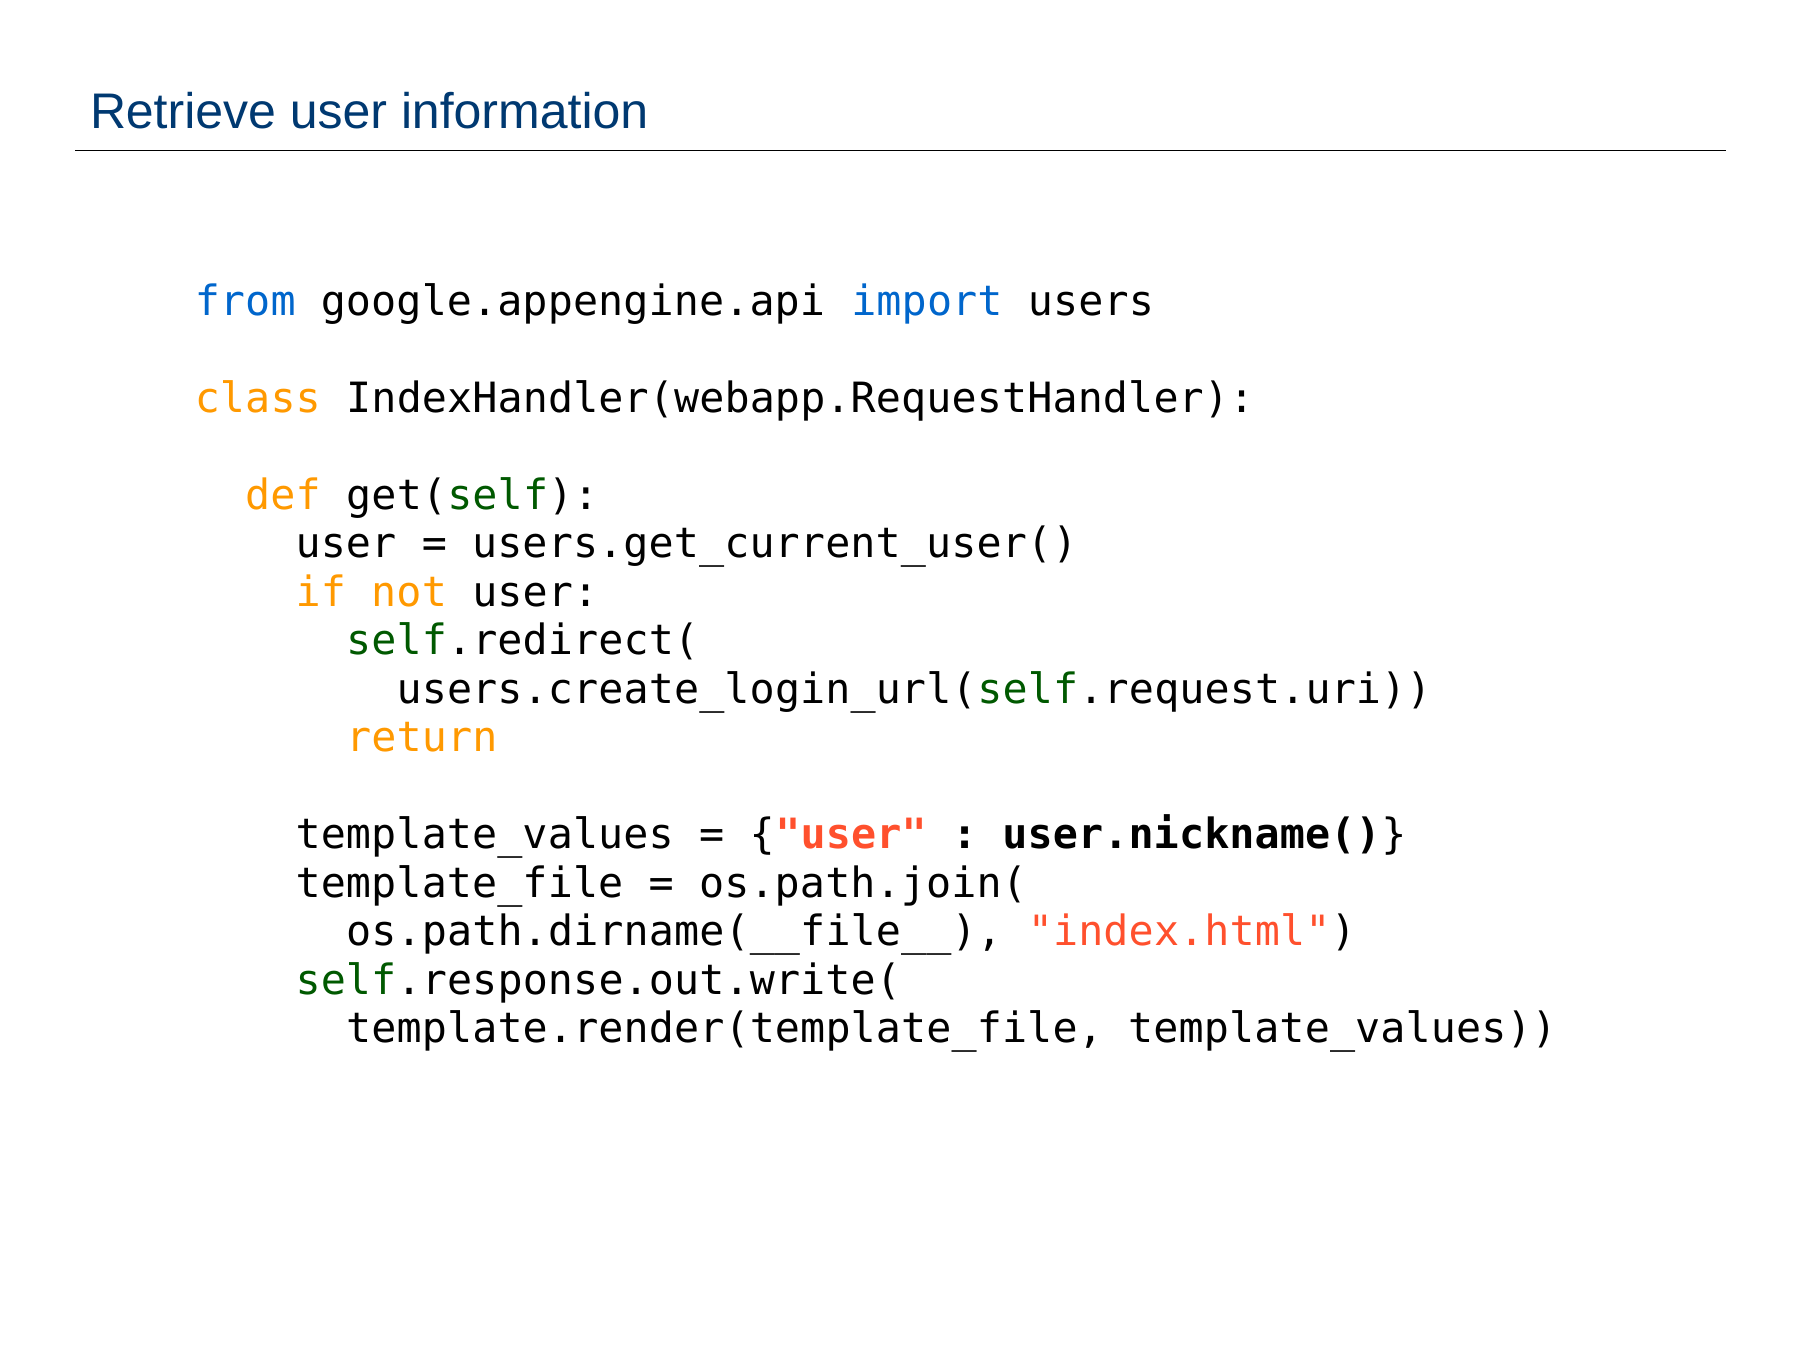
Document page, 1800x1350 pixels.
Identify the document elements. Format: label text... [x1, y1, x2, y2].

title Retrieve user information [90, 38, 1711, 147]
text_box from google.appengine.api import users class IndexHandler(webapp.RequestHandler): def get(self): user = users.get_current_user() if not user: self.redirect( users.create_login_url(self.request.uri)) return template_values = {"user" : user.nickname()} template_file = os.path.join( os.path.dirname(__file__), "index.html") self.response.out.write( template.render(template_file, template_values)) [179, 269, 1800, 1236]
